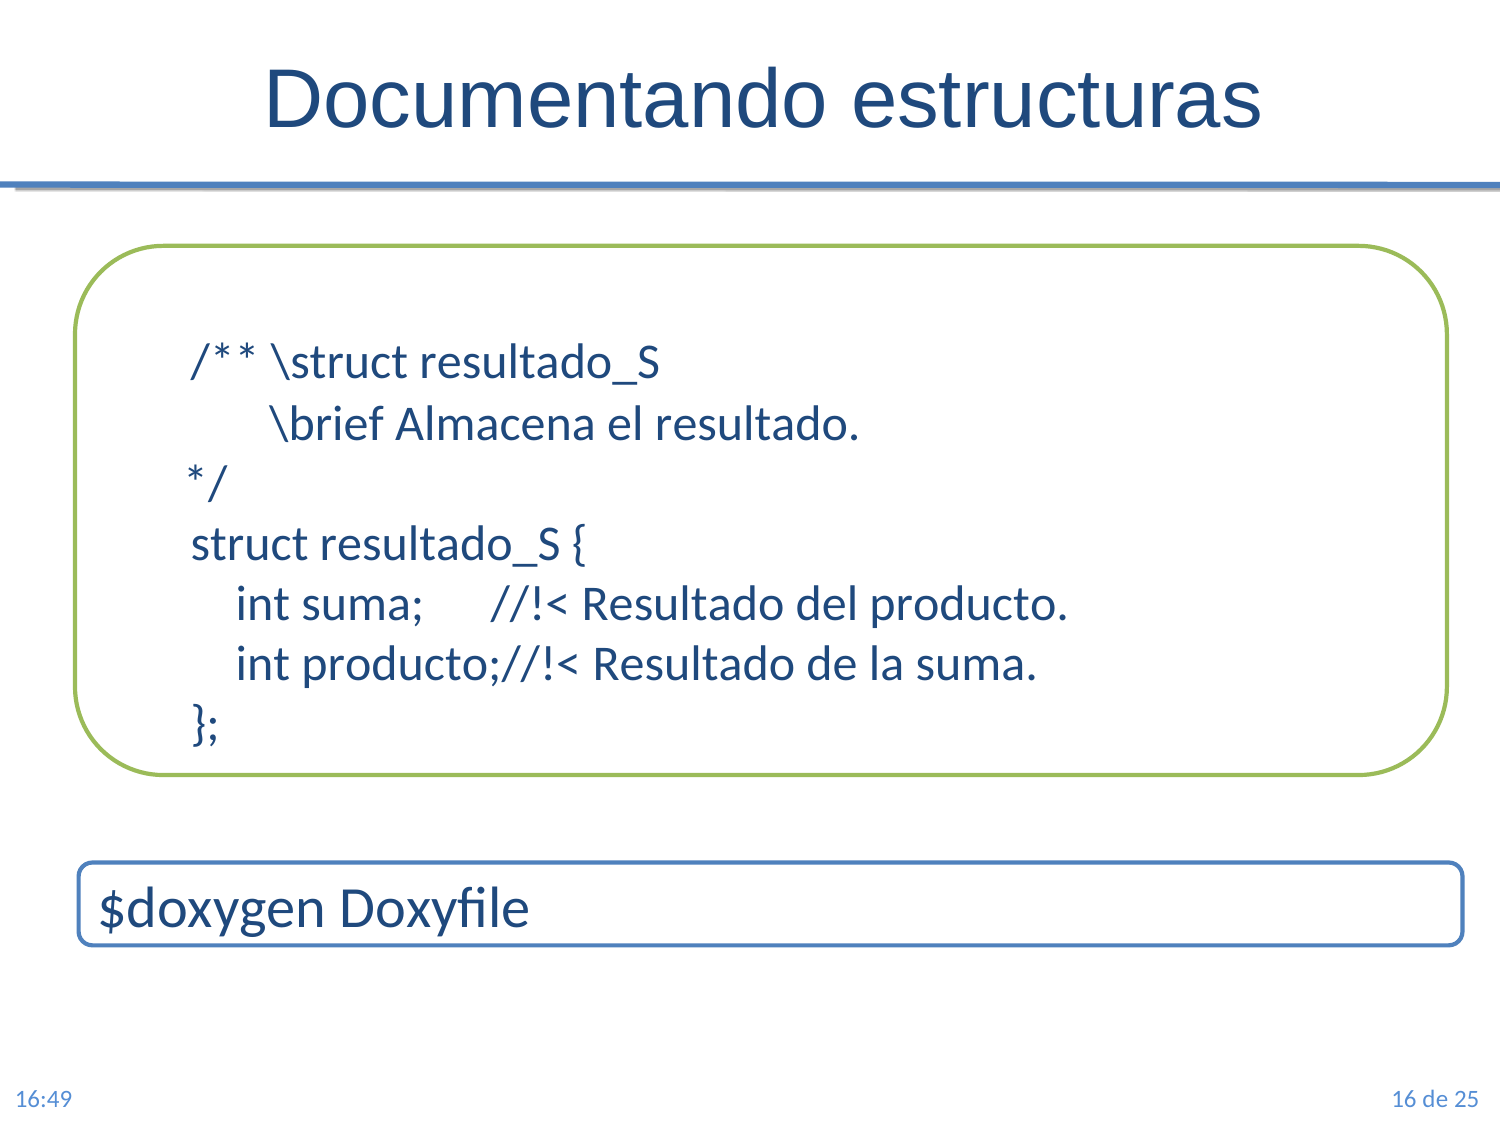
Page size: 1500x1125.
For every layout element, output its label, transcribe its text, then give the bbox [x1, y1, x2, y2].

text_box <number> de 25 [1352, 1070, 1500, 1125]
text_box Documentando estructuras [88, 0, 1439, 181]
text_box $doxygen Doxyfile [78, 862, 1463, 946]
text_box /** \struct resultado_S \brief Almacena el resultado. */ struct resultado_S { int suma; //!< Resultado del producto. int producto;//!< Resultado de la suma. }; [75, 245, 1447, 776]
text_box 16:49 [0, 1070, 124, 1125]
